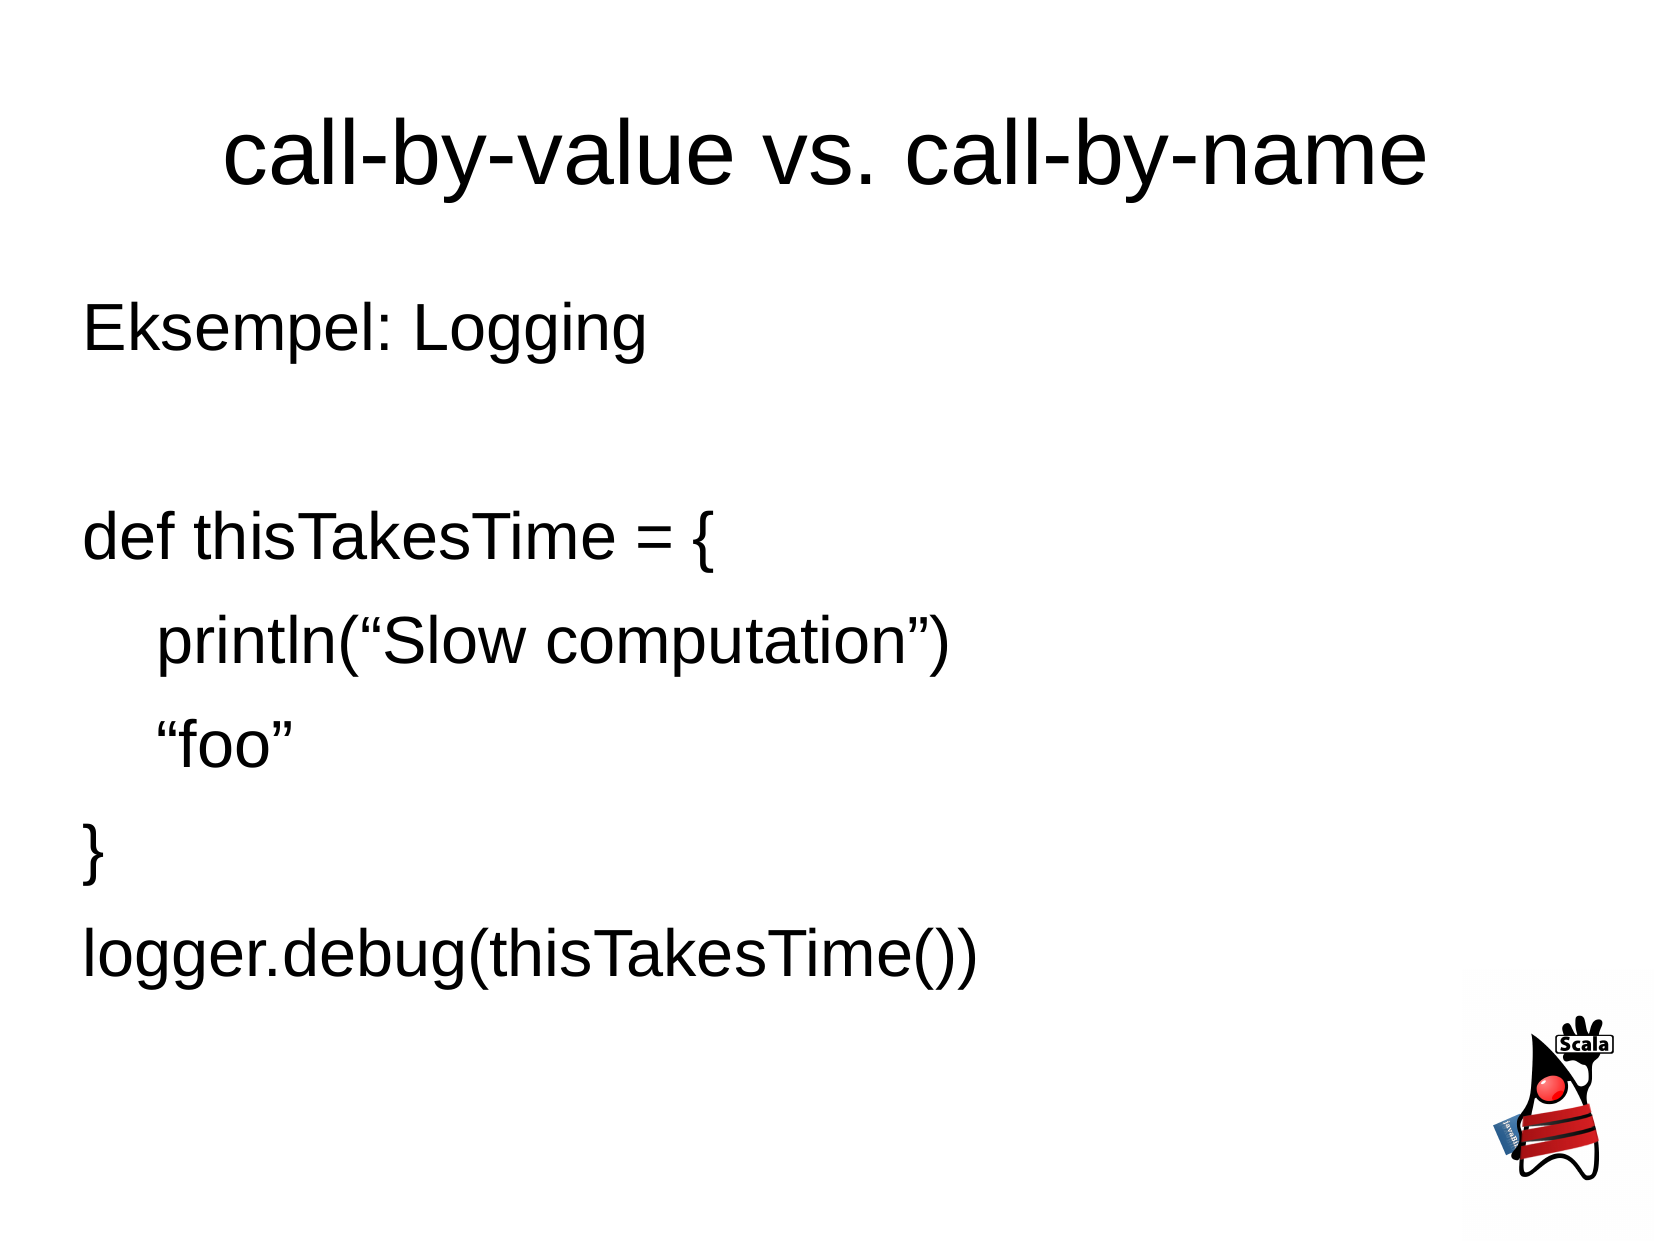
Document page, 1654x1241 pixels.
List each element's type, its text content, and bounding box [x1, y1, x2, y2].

title call-by-value vs. call-by-name [82, 56, 1571, 250]
list Eksempel: Logging def thisTakesTime = { println(“Slow computation”) “foo” } logger.debug(thisTakesTime()) [82, 290, 1571, 1109]
picture [1462, 969, 1654, 1241]
